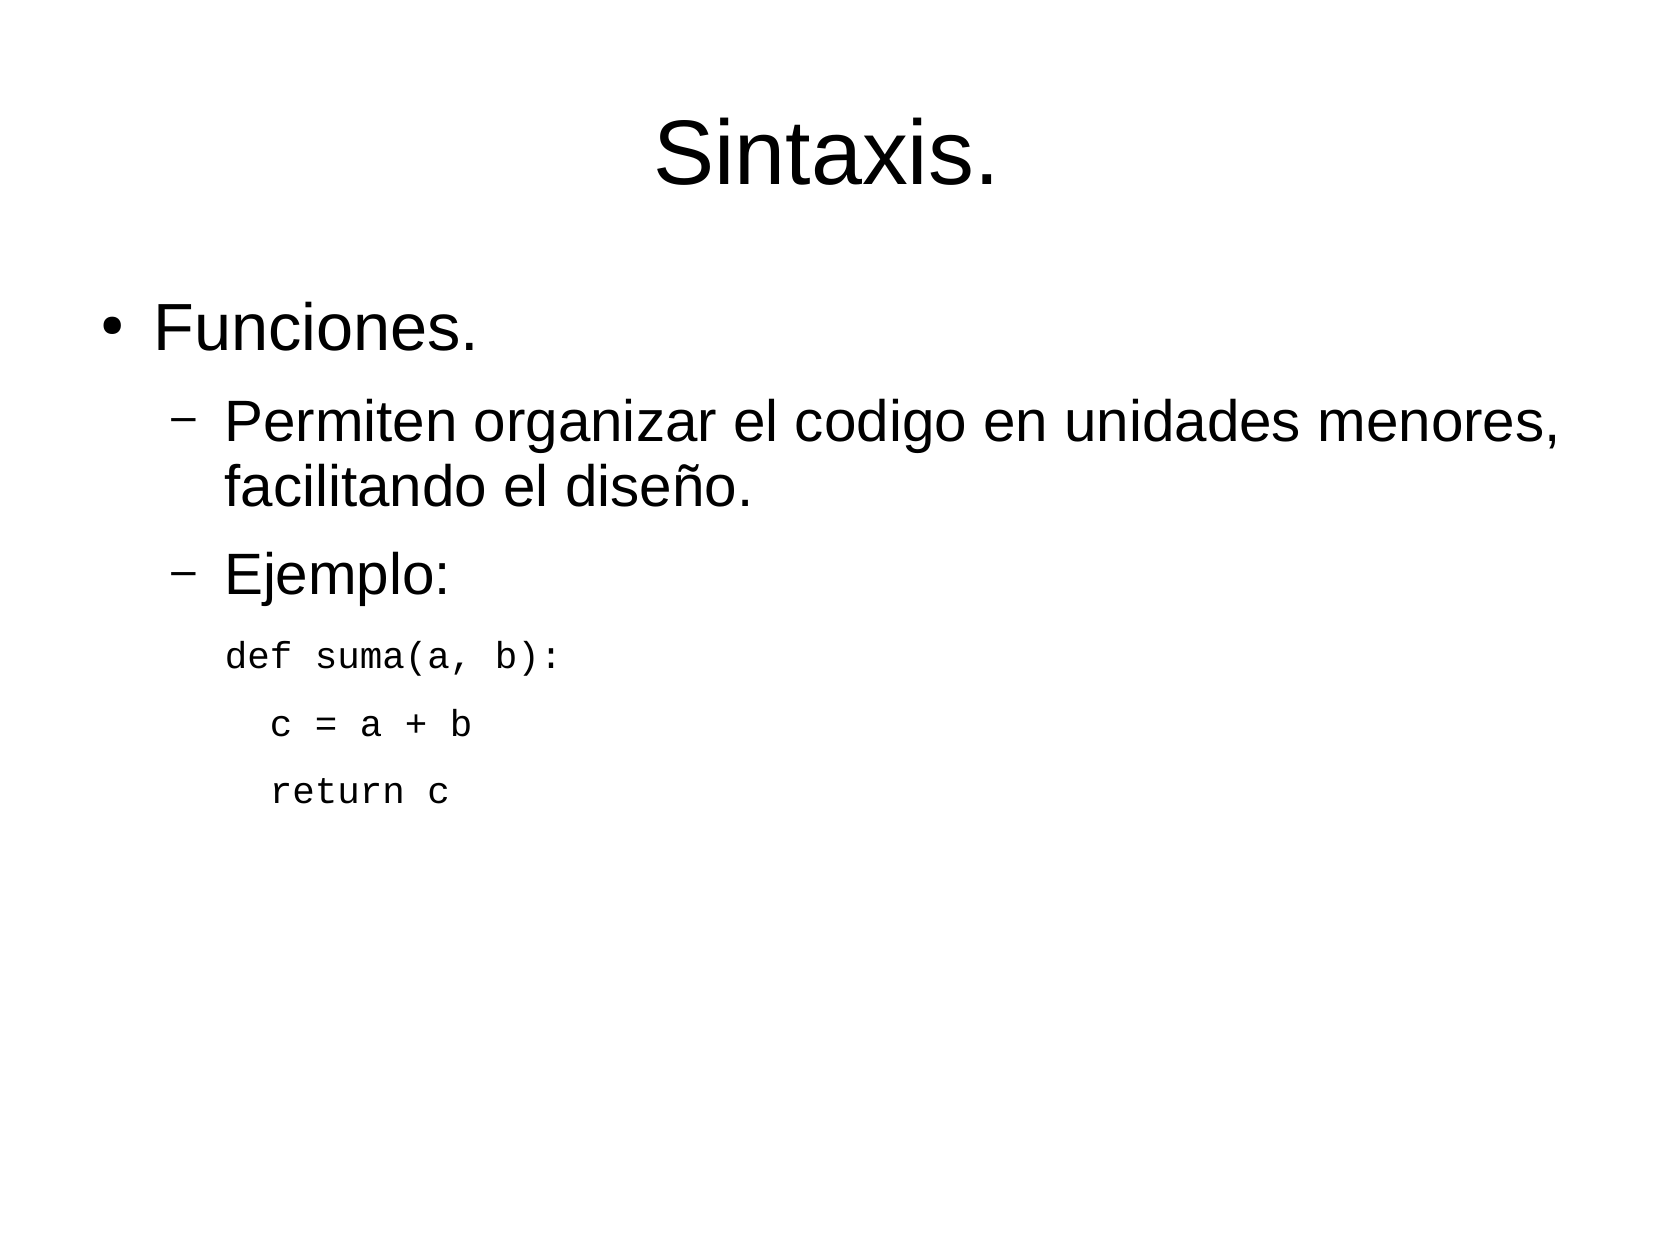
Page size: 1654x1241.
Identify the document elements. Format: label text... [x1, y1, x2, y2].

list Funciones. Permiten organizar el codigo en unidades menores, facilitando el diseño. Ejemplo: [82, 290, 1571, 1010]
text_box def suma(a, b): c = a + b return c [210, 630, 1426, 822]
title Sintaxis. [82, 49, 1571, 257]
